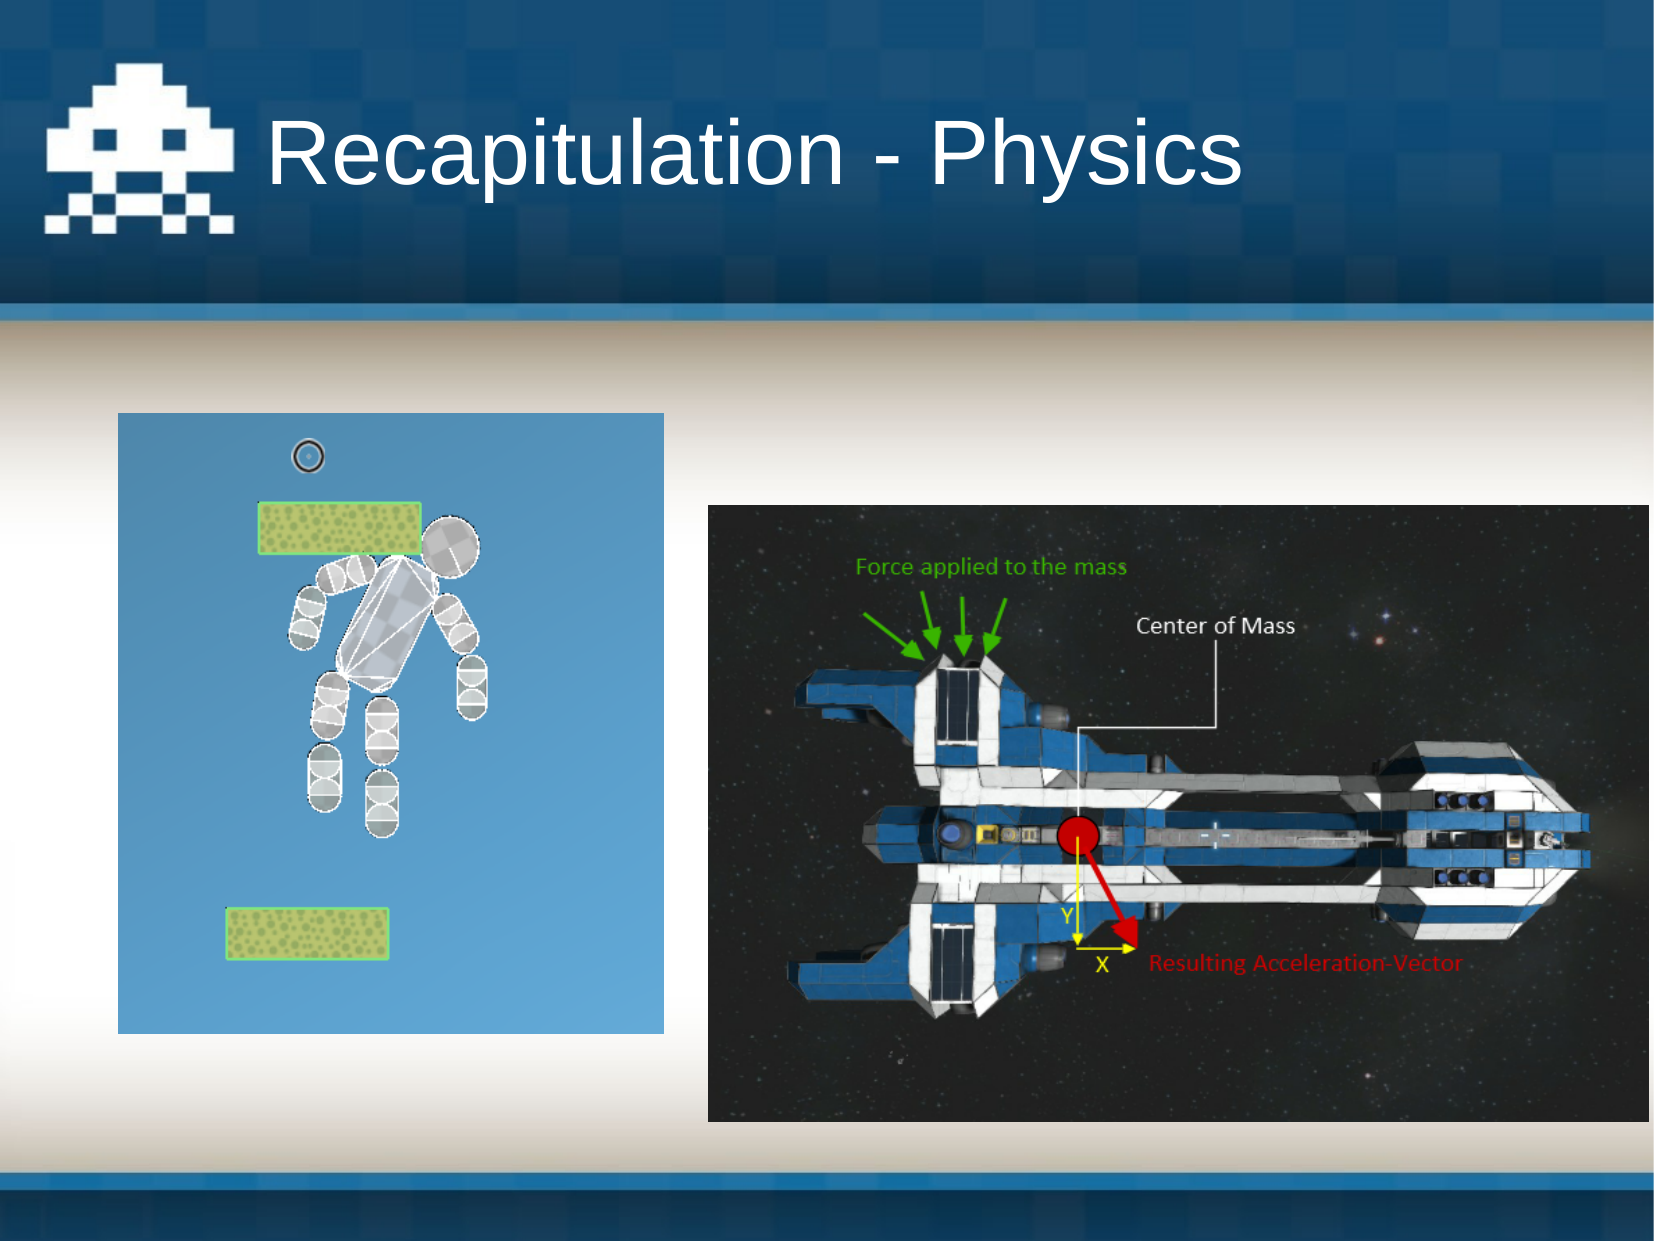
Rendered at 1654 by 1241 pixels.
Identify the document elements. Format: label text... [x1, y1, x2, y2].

title Recapitulation - Physics [265, 49, 1571, 257]
picture [0, 0, 1654, 1241]
